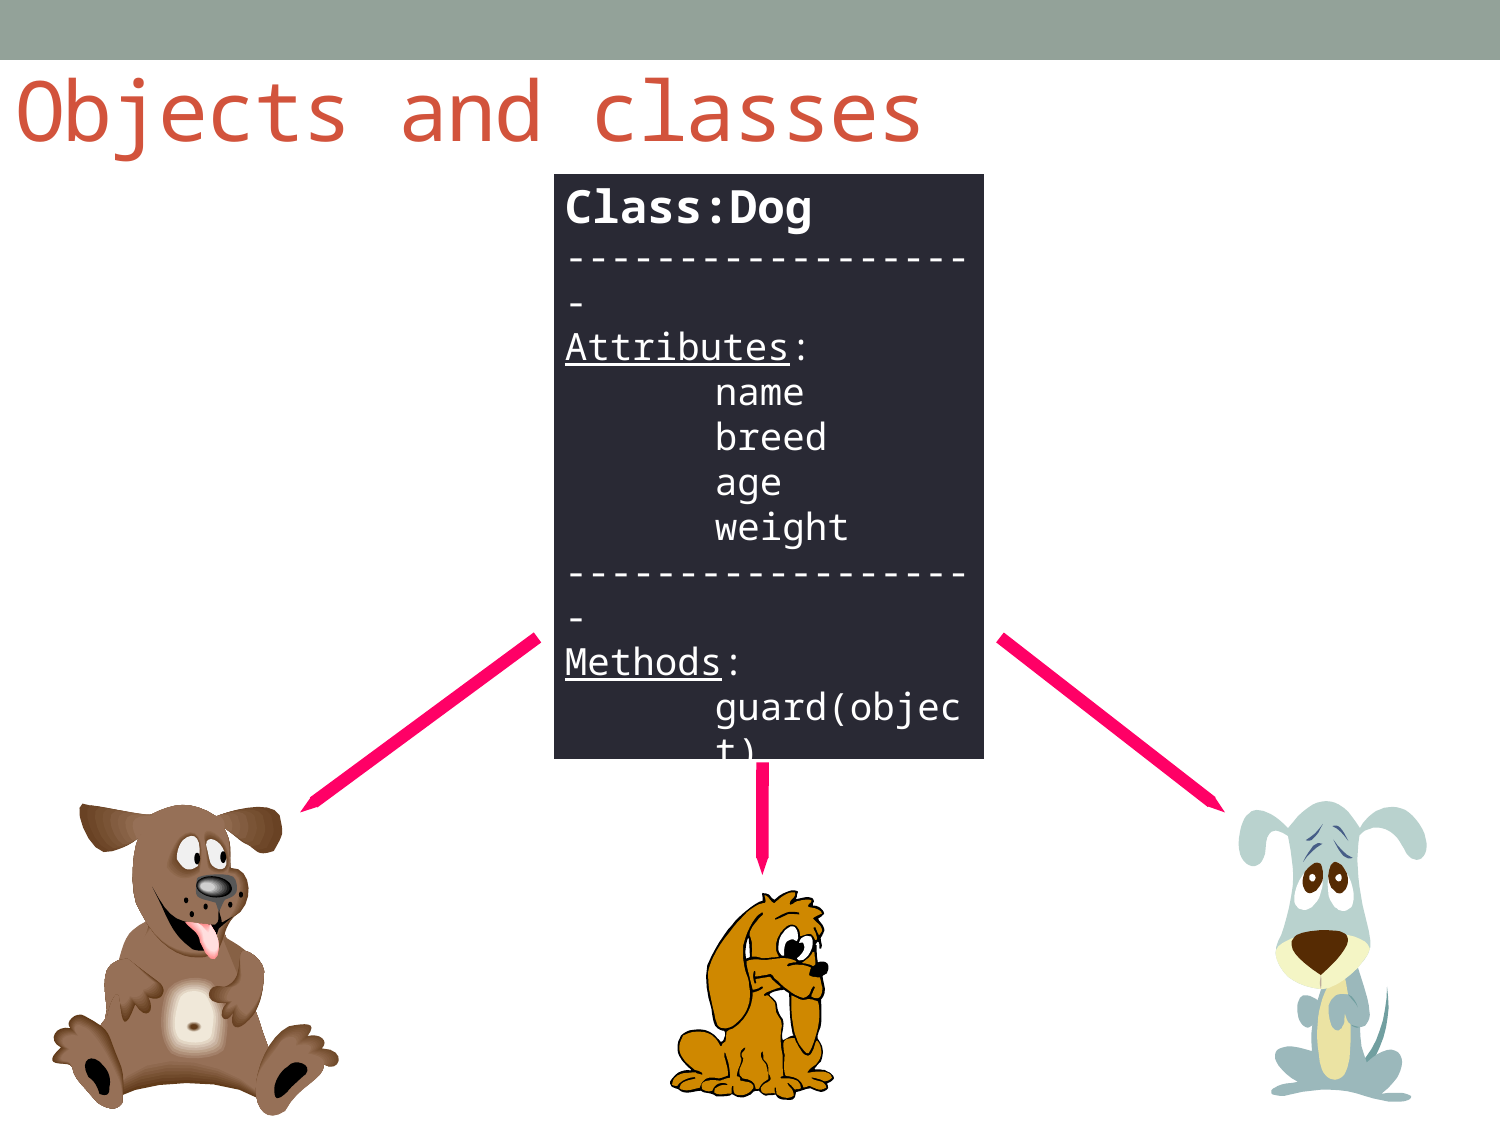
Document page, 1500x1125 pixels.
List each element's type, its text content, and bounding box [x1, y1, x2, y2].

text_box Class:Dog ------------------- Attributes: name breed age weight ------------------- Methods: guard(object) wag_tail() bark() sit() [550, 170, 987, 762]
title Objects and classes [0, 35, 1356, 181]
picture [47, 787, 353, 1125]
picture [1237, 800, 1428, 1103]
picture [670, 887, 841, 1100]
